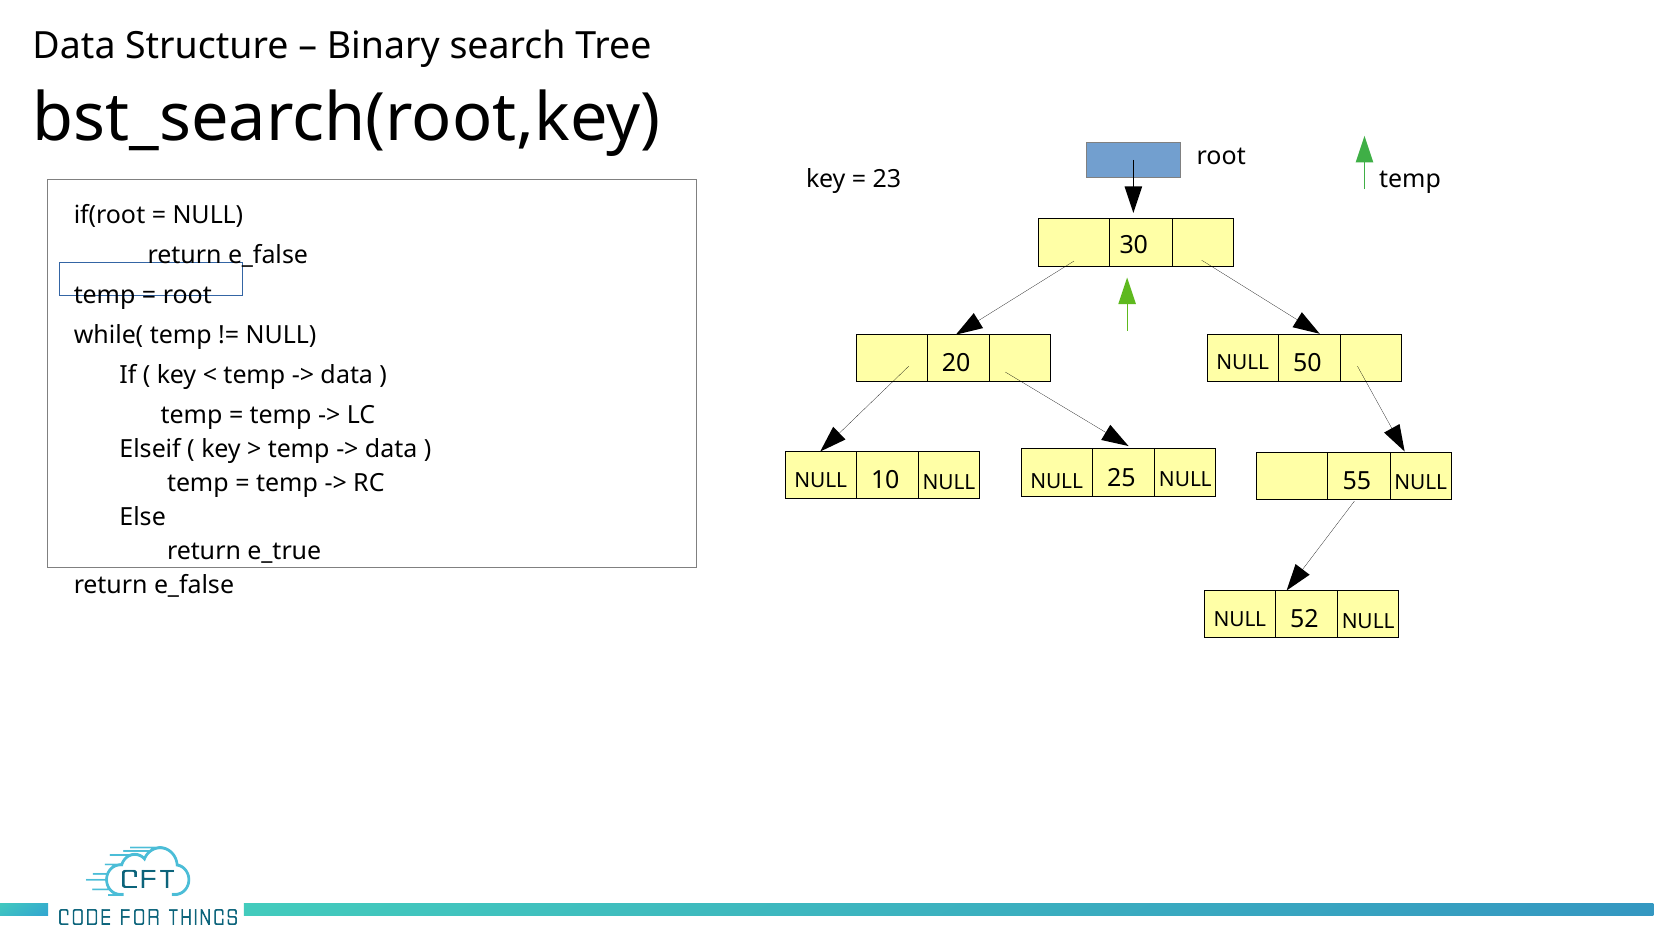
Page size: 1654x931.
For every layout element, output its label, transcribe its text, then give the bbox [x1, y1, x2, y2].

text_box [990, 334, 1051, 382]
text_box root [1181, 130, 1262, 175]
text_box NULL [779, 457, 863, 497]
text_box NULL [1327, 598, 1411, 638]
text_box NULL [1201, 340, 1286, 380]
text_box [856, 334, 927, 382]
text_box [1338, 590, 1399, 598]
text_box [1155, 448, 1216, 456]
text_box [1110, 218, 1172, 267]
text_box 20 [927, 337, 989, 382]
text_box [1341, 334, 1402, 382]
text_box [1204, 590, 1275, 596]
text_box NULL [1015, 458, 1100, 498]
text_box [785, 451, 856, 457]
text_box 10 [856, 454, 918, 499]
text_box 52 [1275, 593, 1338, 638]
text_box 50 [1278, 337, 1341, 382]
text_box 55 [1327, 455, 1390, 500]
text_box NULL [1144, 456, 1228, 496]
text_box key = 23 [791, 153, 945, 198]
picture [59, 846, 237, 925]
text_box 30 [1104, 219, 1167, 264]
text_box [1038, 218, 1109, 267]
text_box NULL [1198, 596, 1283, 636]
text_box [919, 451, 980, 459]
text_box if(root = NULL) return e_false temp = root while( temp != NULL) If ( key < temp -> data ) temp = temp -> LC Elseif ( key > temp -> data ) temp = temp -> RC Else return e_true return e_false [59, 189, 556, 556]
text_box [1086, 142, 1181, 178]
text_box NULL [908, 459, 992, 499]
text_box NULL [1379, 460, 1464, 500]
text_box [1021, 448, 1092, 458]
text_box [1256, 452, 1327, 500]
text_box [1173, 218, 1234, 267]
text_box temp [1364, 153, 1460, 198]
text_box [1391, 452, 1452, 460]
text_box 25 [1092, 451, 1155, 497]
text_box [1207, 334, 1278, 340]
title Data Structure – Binary search Tree bst_search(root,key) [32, 12, 1184, 166]
text_box [47, 179, 697, 568]
